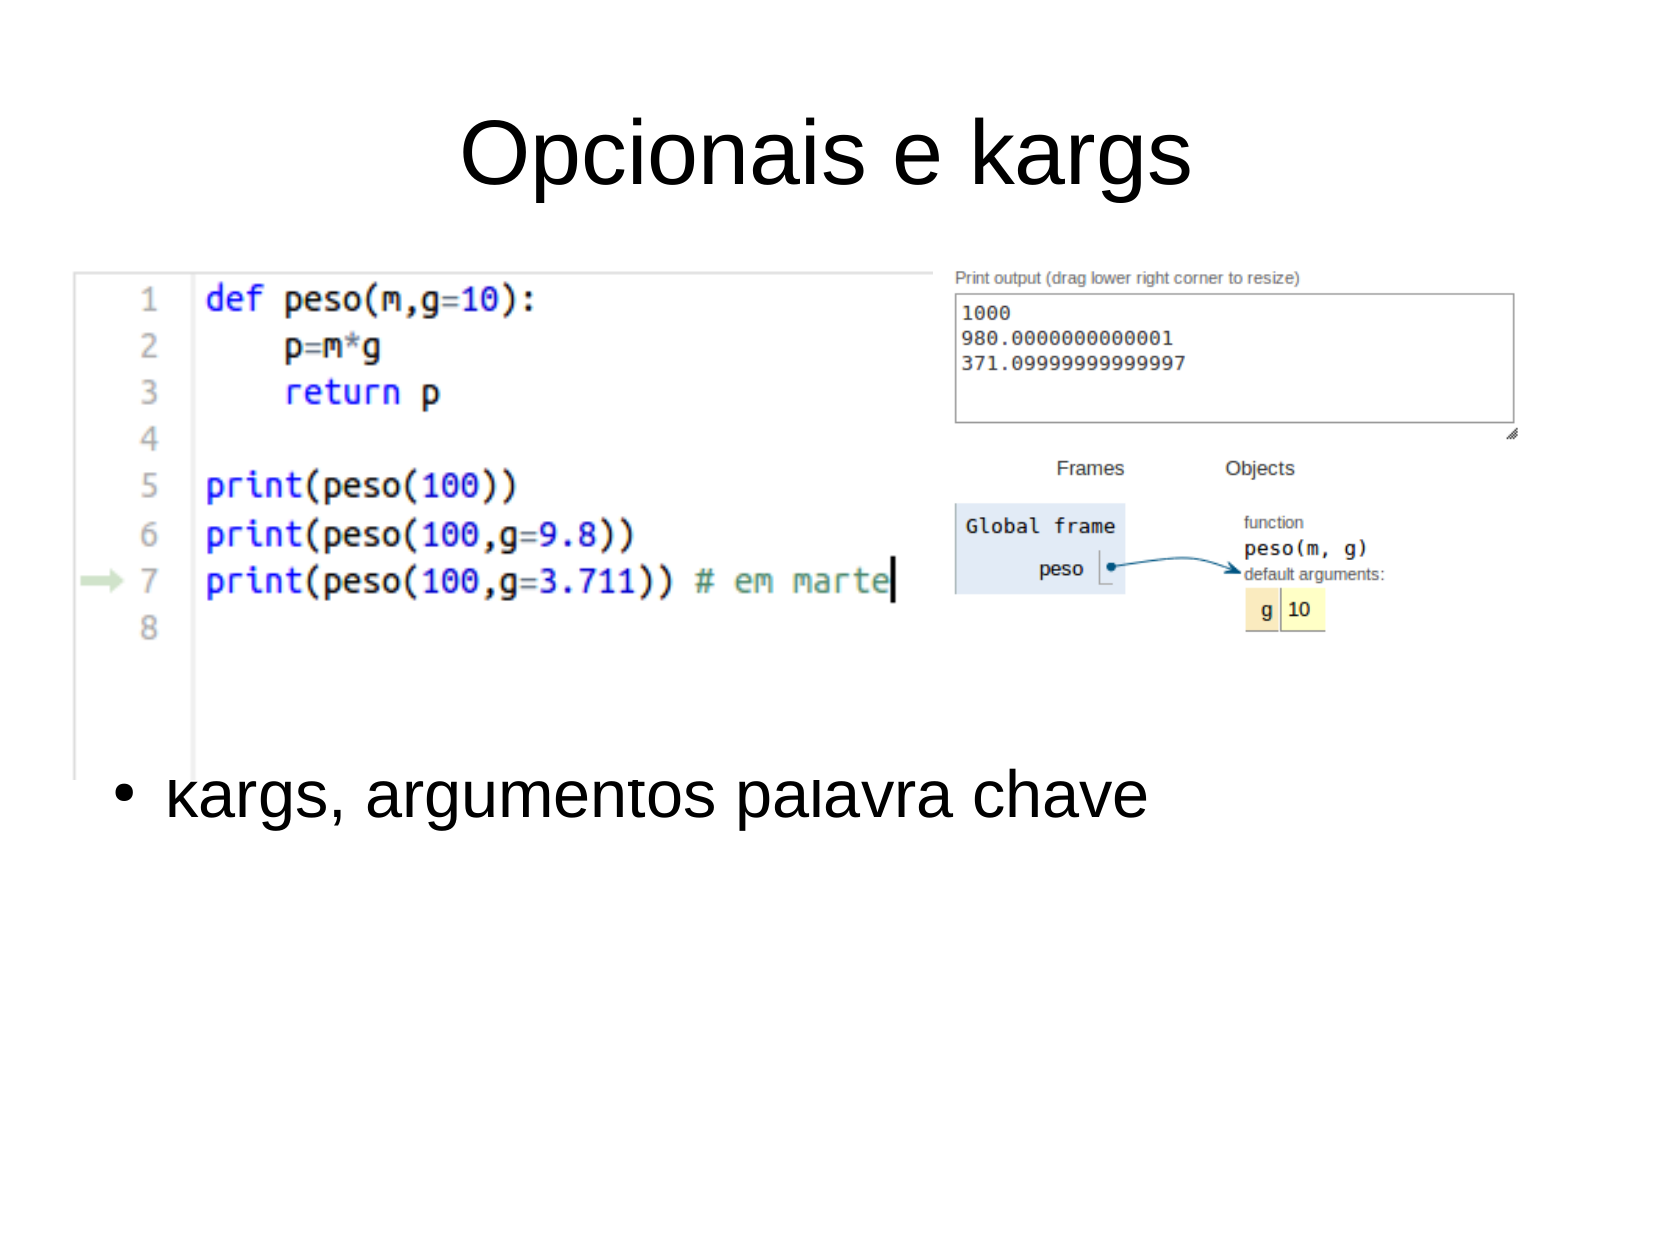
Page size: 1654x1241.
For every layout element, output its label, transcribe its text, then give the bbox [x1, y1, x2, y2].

title Opcionais e kargs [82, 49, 1571, 257]
picture [47, 236, 1557, 780]
list kargs, argumentos palavra chave [94, 757, 1583, 1241]
